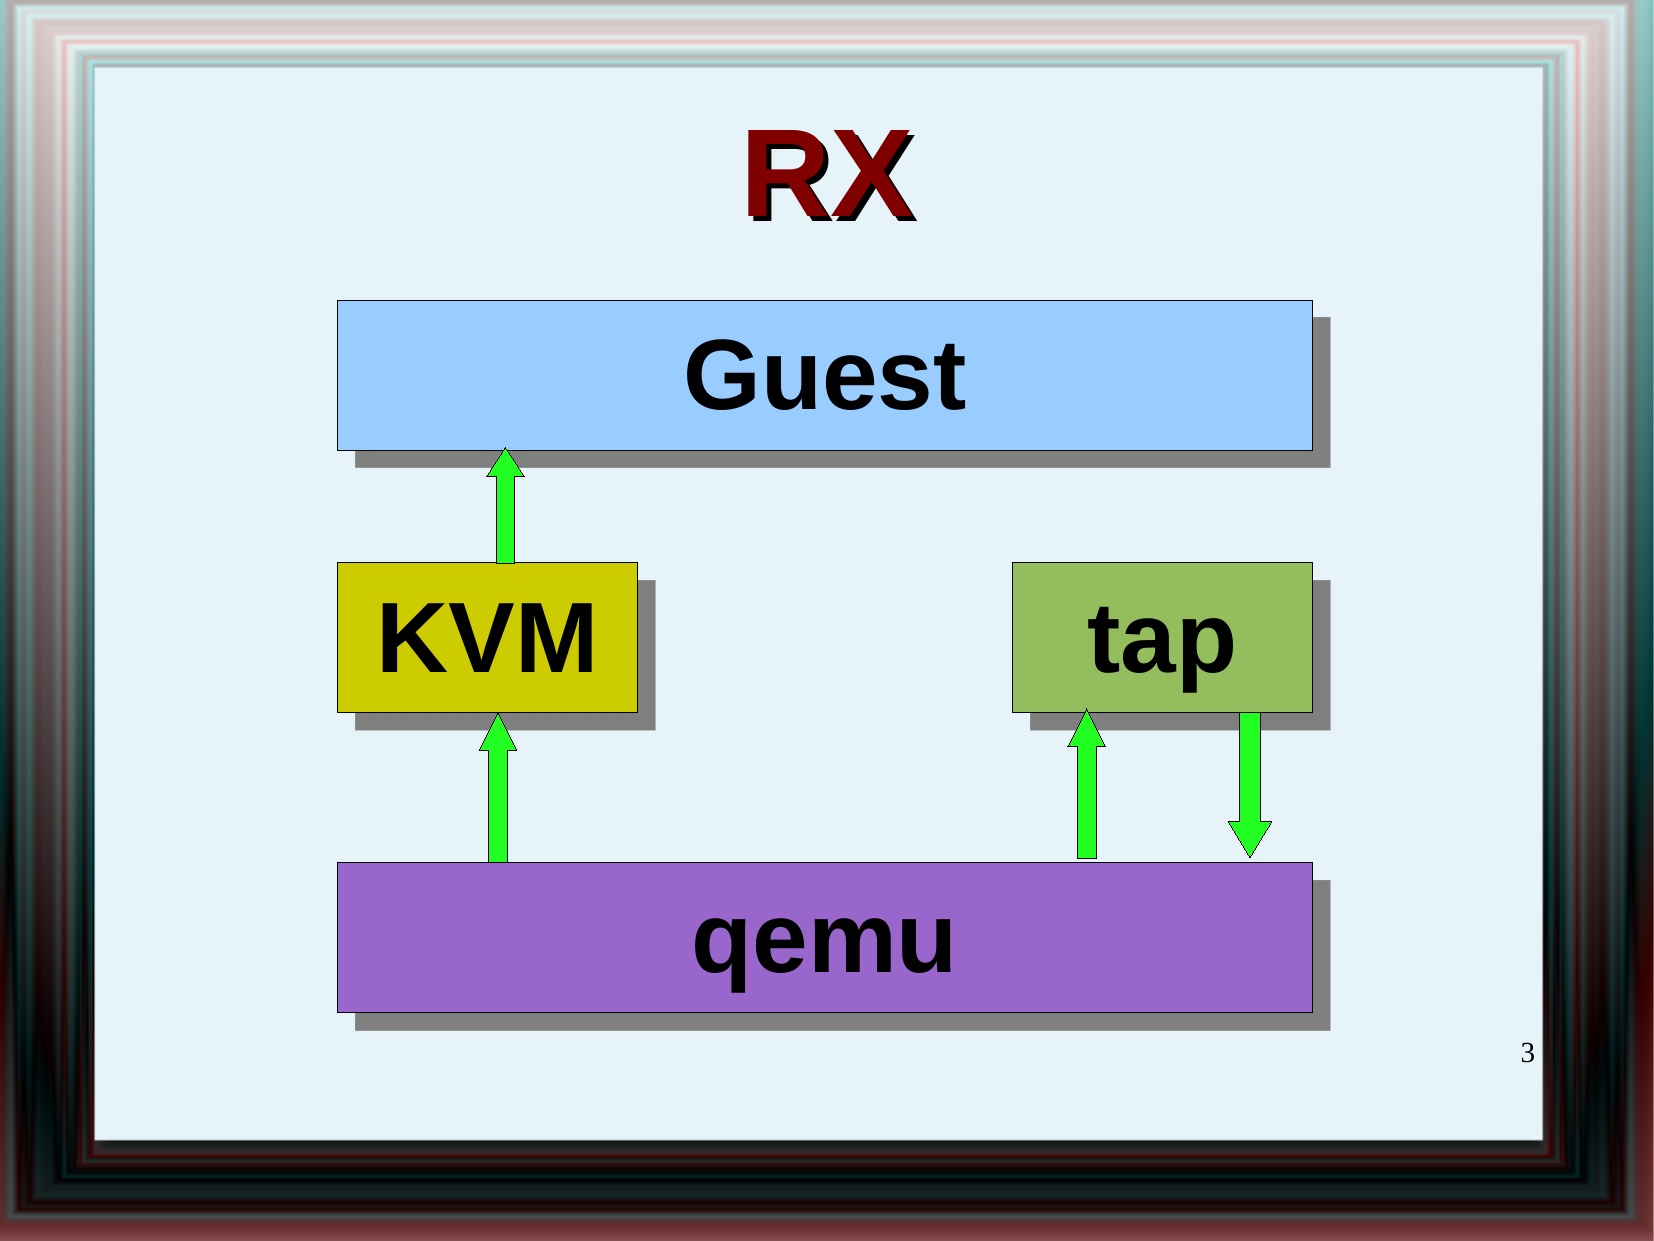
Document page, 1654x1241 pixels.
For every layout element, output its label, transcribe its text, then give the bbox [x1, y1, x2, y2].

text_box tap [1012, 562, 1313, 713]
text_box qemu [337, 862, 1313, 1013]
picture [0, 0, 1654, 1241]
text_box [479, 712, 517, 863]
text_box KVM [337, 562, 638, 713]
text_box [1228, 712, 1272, 858]
text_box Guest [337, 300, 1313, 451]
title RX [118, 88, 1536, 257]
text_box [1067, 708, 1106, 859]
text_box [486, 447, 525, 564]
